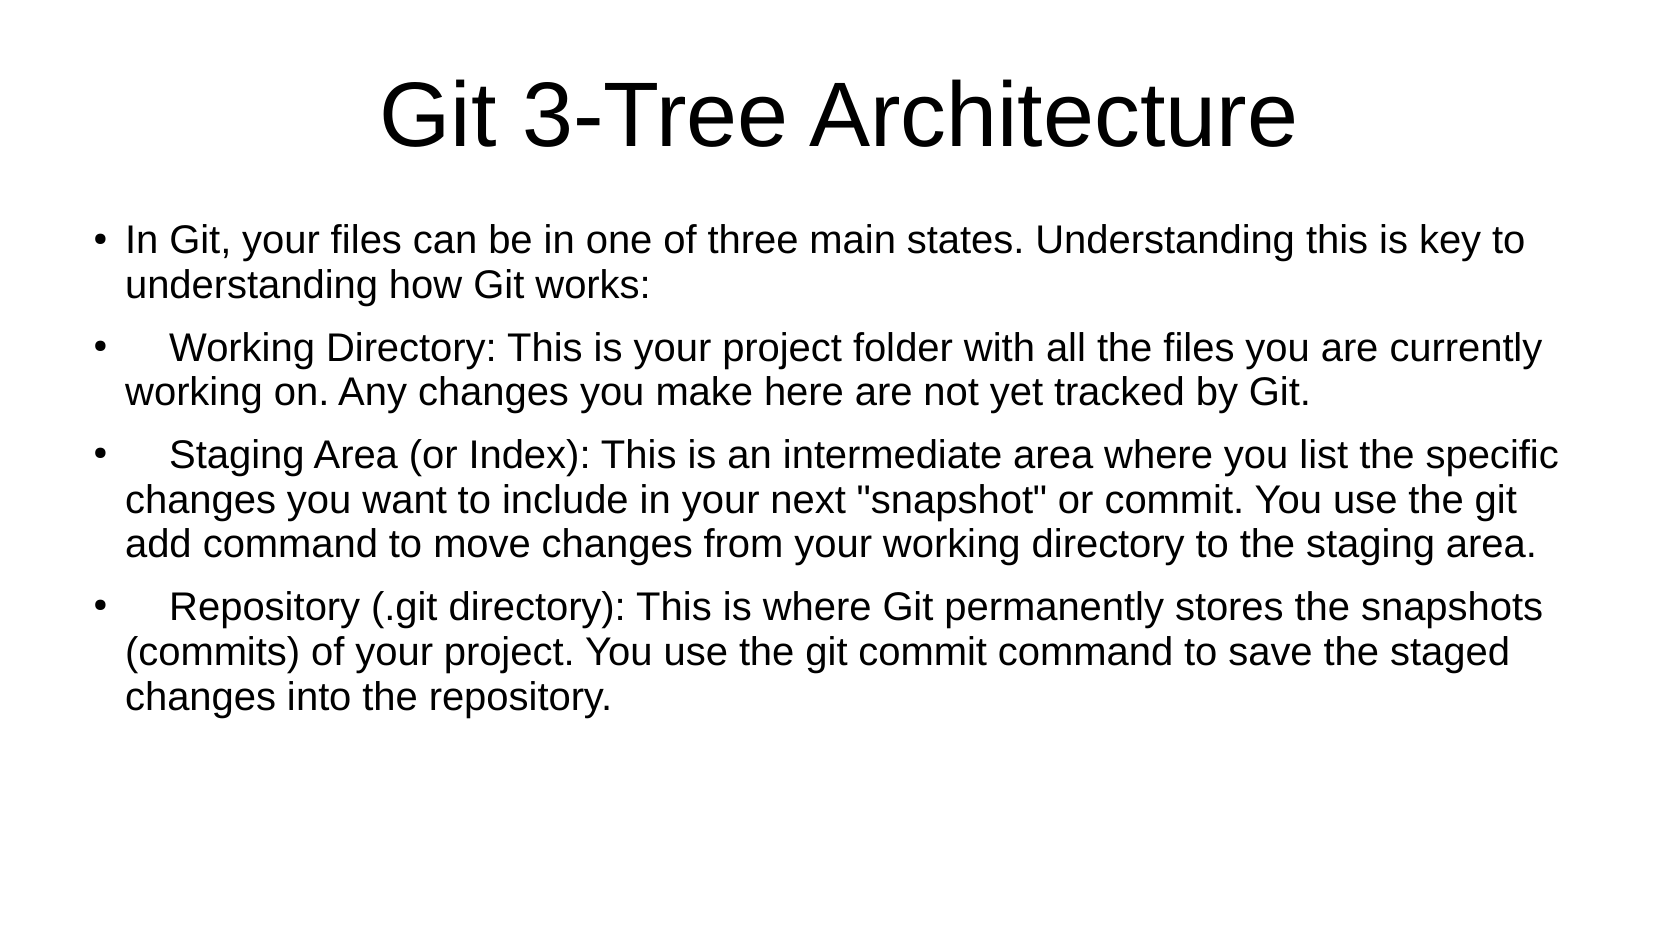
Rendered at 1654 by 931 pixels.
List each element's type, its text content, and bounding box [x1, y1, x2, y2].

list In Git, your files can be in one of three main states. Understanding this is key to understanding how Git works: Working Directory: This is your project folder with all the files you are currently working on. Any changes you make here are not yet tracked by Git. Staging Area (or Index): This is an intermediate area where you list the specific changes you want to include in your next "snapshot" or commit. You use the git add command to move changes from your working directory to the staging area. Repository (.git directory): This is where Git permanently stores the snapshots (commits) of your project. You use the git commit command to save the staged changes into the repository. [82, 217, 1571, 758]
title Git 3-Tree Architecture [82, 37, 1571, 193]
